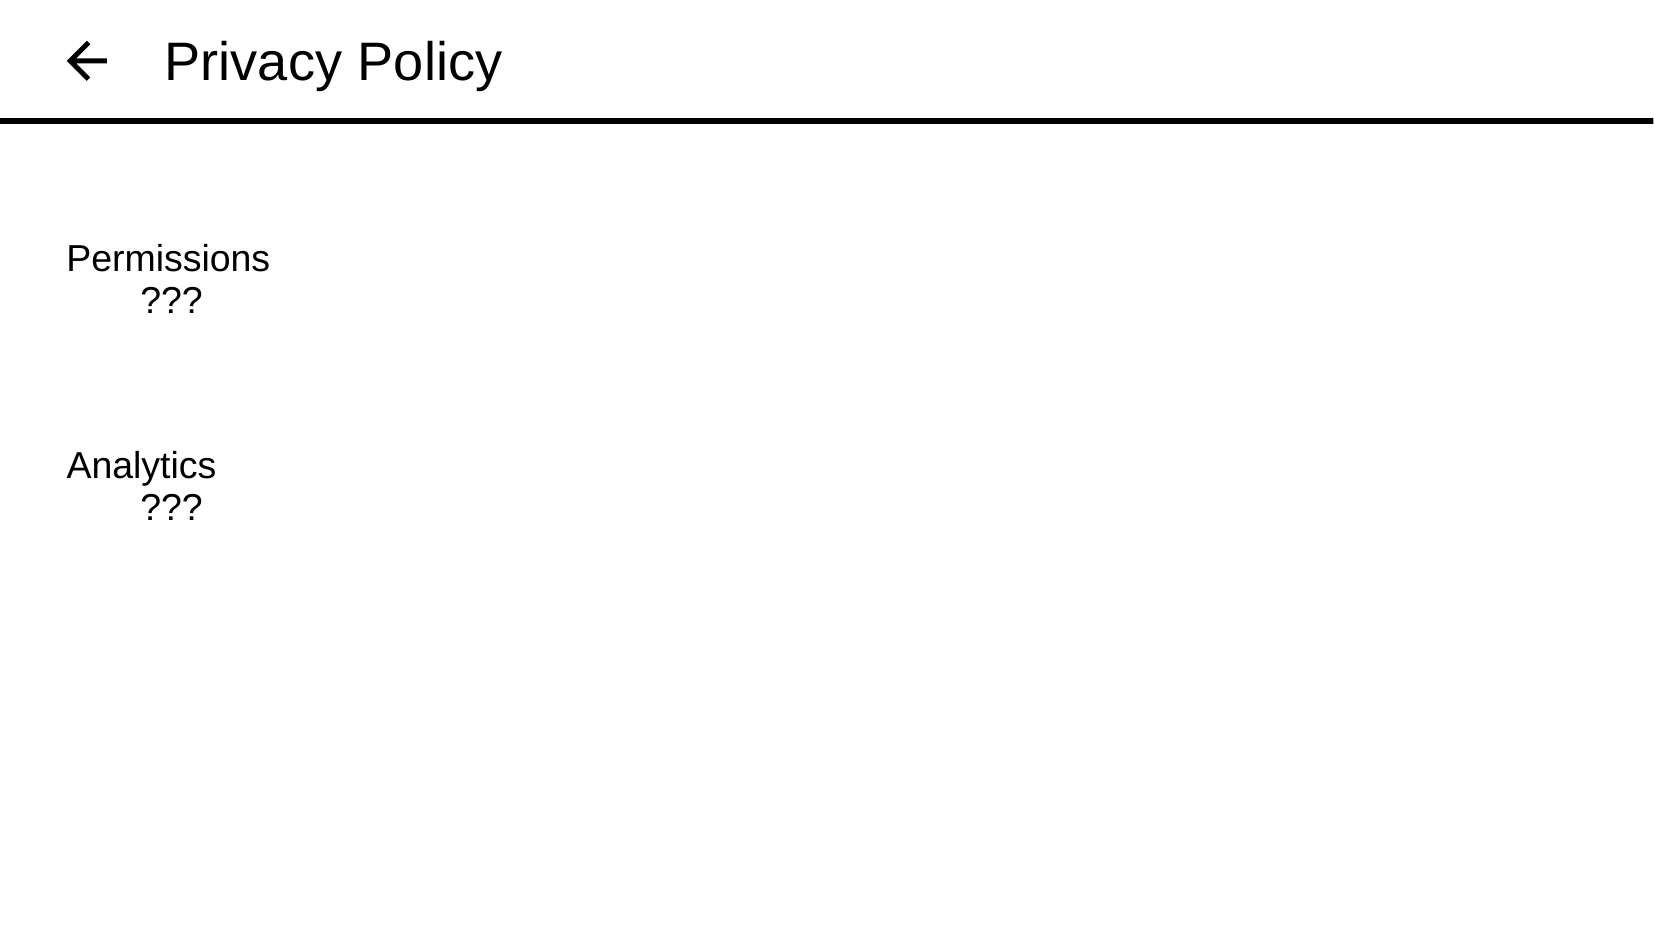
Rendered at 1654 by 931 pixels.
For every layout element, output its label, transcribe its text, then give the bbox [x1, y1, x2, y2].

text_box Analytics ??? [51, 437, 1300, 621]
picture [55, 29, 119, 93]
text_box Privacy Policy [150, 24, 857, 100]
text_box Permissions ??? [51, 230, 1300, 414]
